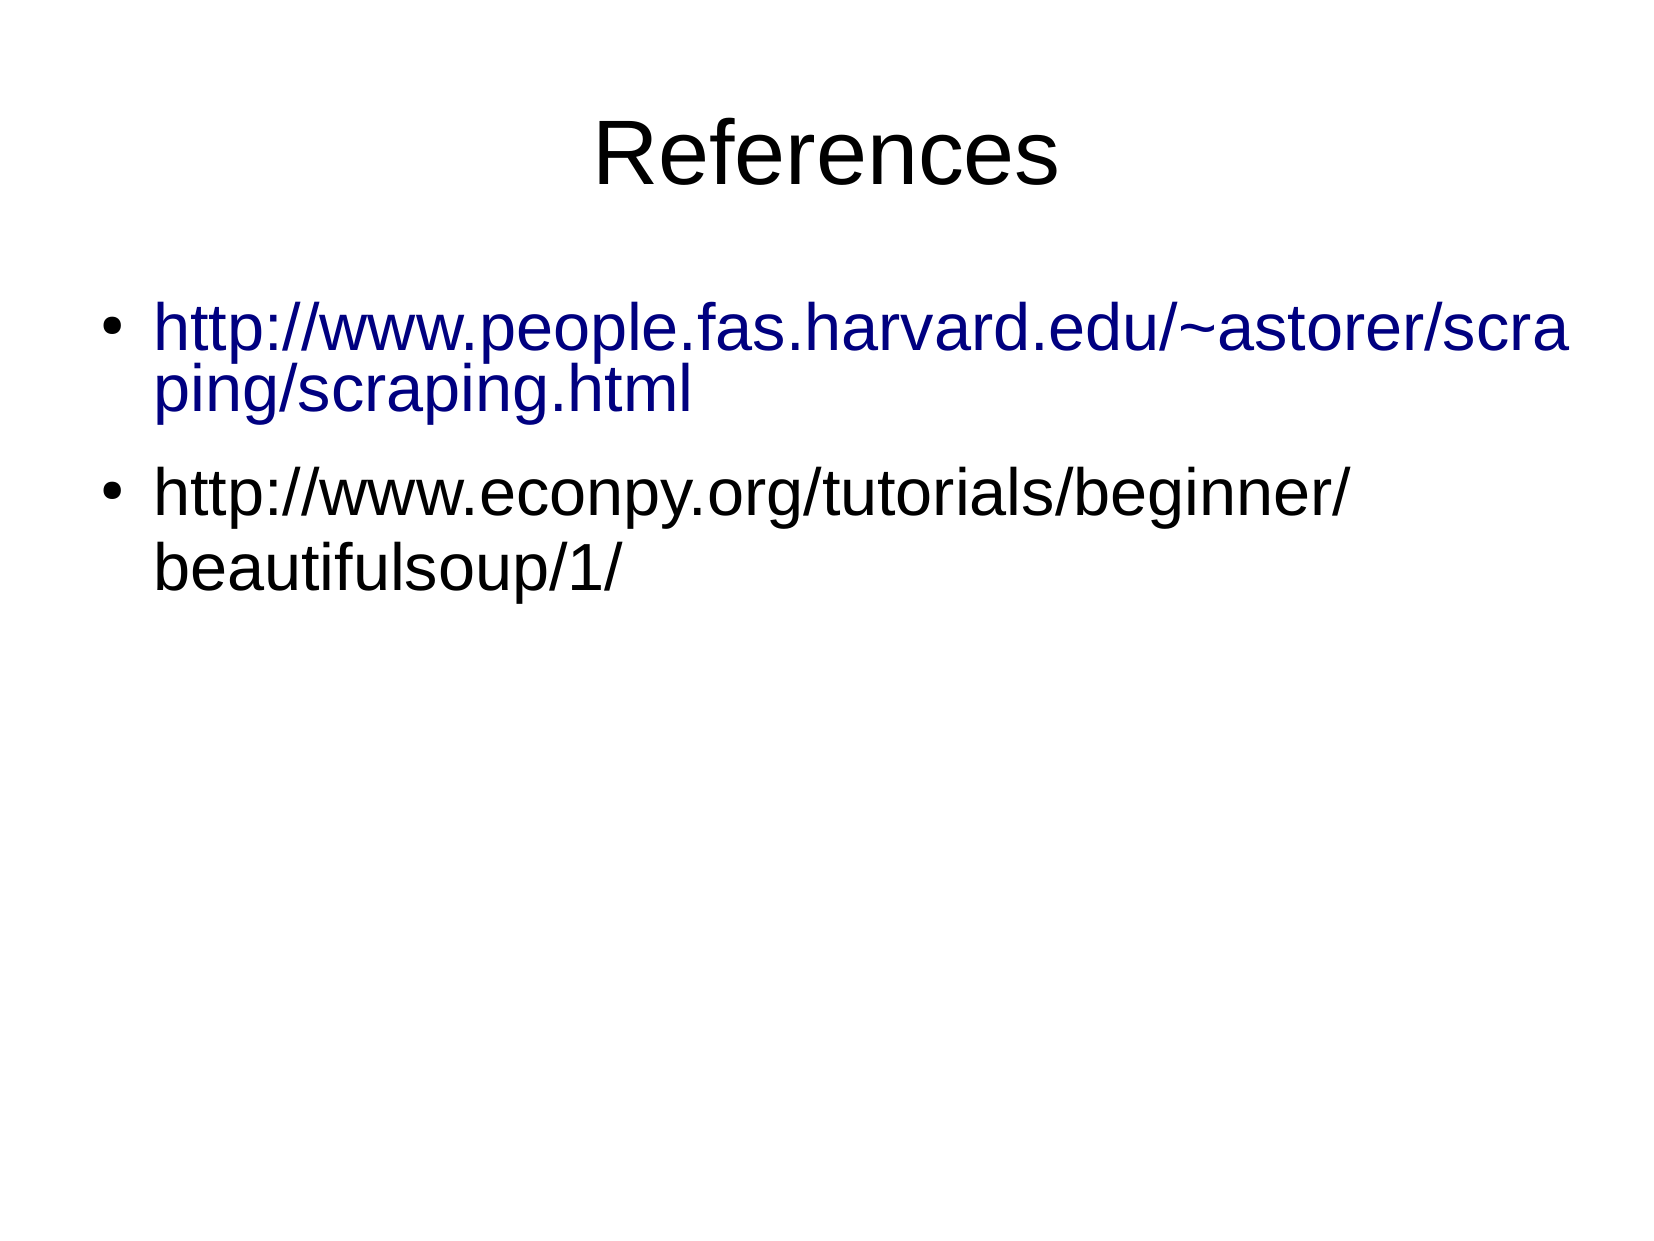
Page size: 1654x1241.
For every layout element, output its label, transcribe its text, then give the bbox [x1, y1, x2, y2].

list http://www.people.fas.harvard.edu/~astorer/scraping/scraping.html http://www.econpy.org/tutorials/beginner/beautifulsoup/1/ [82, 290, 1571, 1010]
title References [82, 49, 1571, 257]
